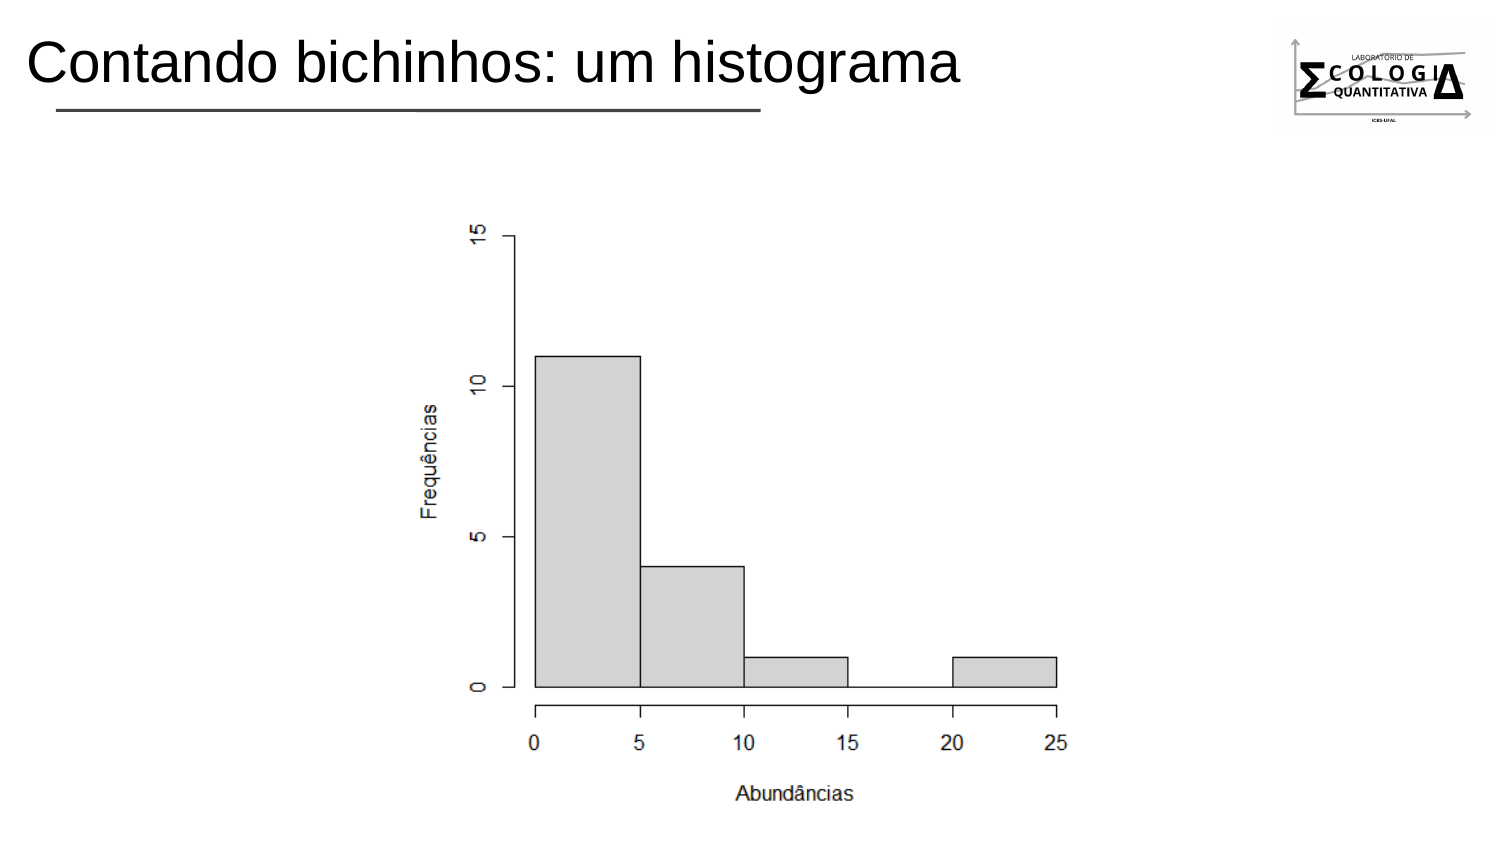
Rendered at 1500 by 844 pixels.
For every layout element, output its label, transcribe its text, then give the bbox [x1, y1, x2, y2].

picture [1275, 23, 1490, 131]
picture [413, 116, 1130, 832]
text_box Contando bichinhos: um histograma [11, 9, 1341, 117]
